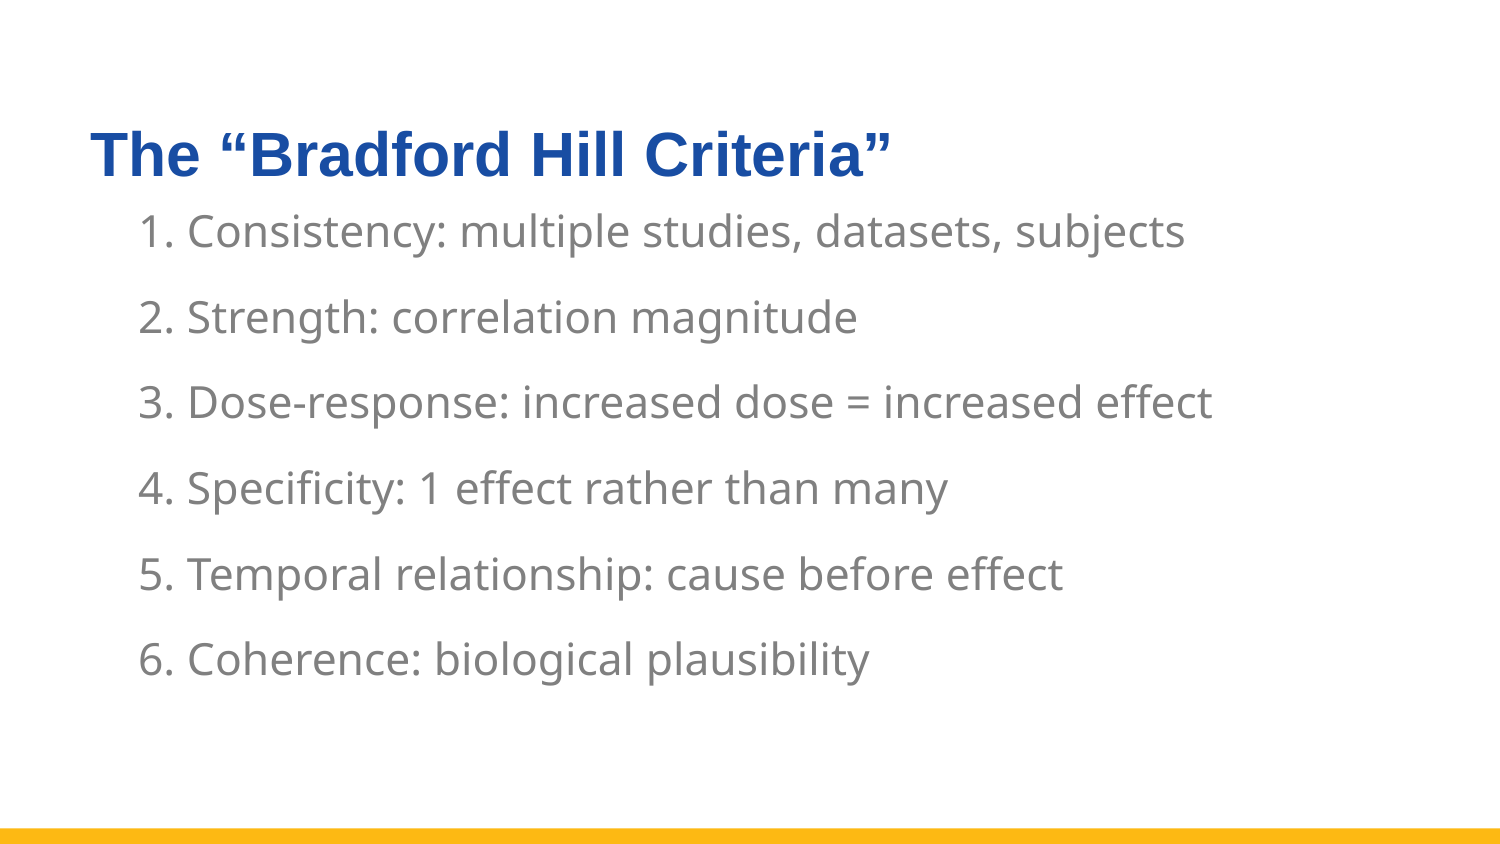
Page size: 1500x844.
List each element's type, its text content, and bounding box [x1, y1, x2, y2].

title The “Bradford Hill Criteria” [75, 0, 1425, 197]
list 1. Consistency: multiple studies, datasets, subjects 2. Strength: correlation magnitude 3. Dose-response: increased dose = increased effect 4. Specificity: 1 effect rather than many 5. Temporal relationship: cause before effect 6. Coherence: biological plausibility [75, 197, 1425, 687]
